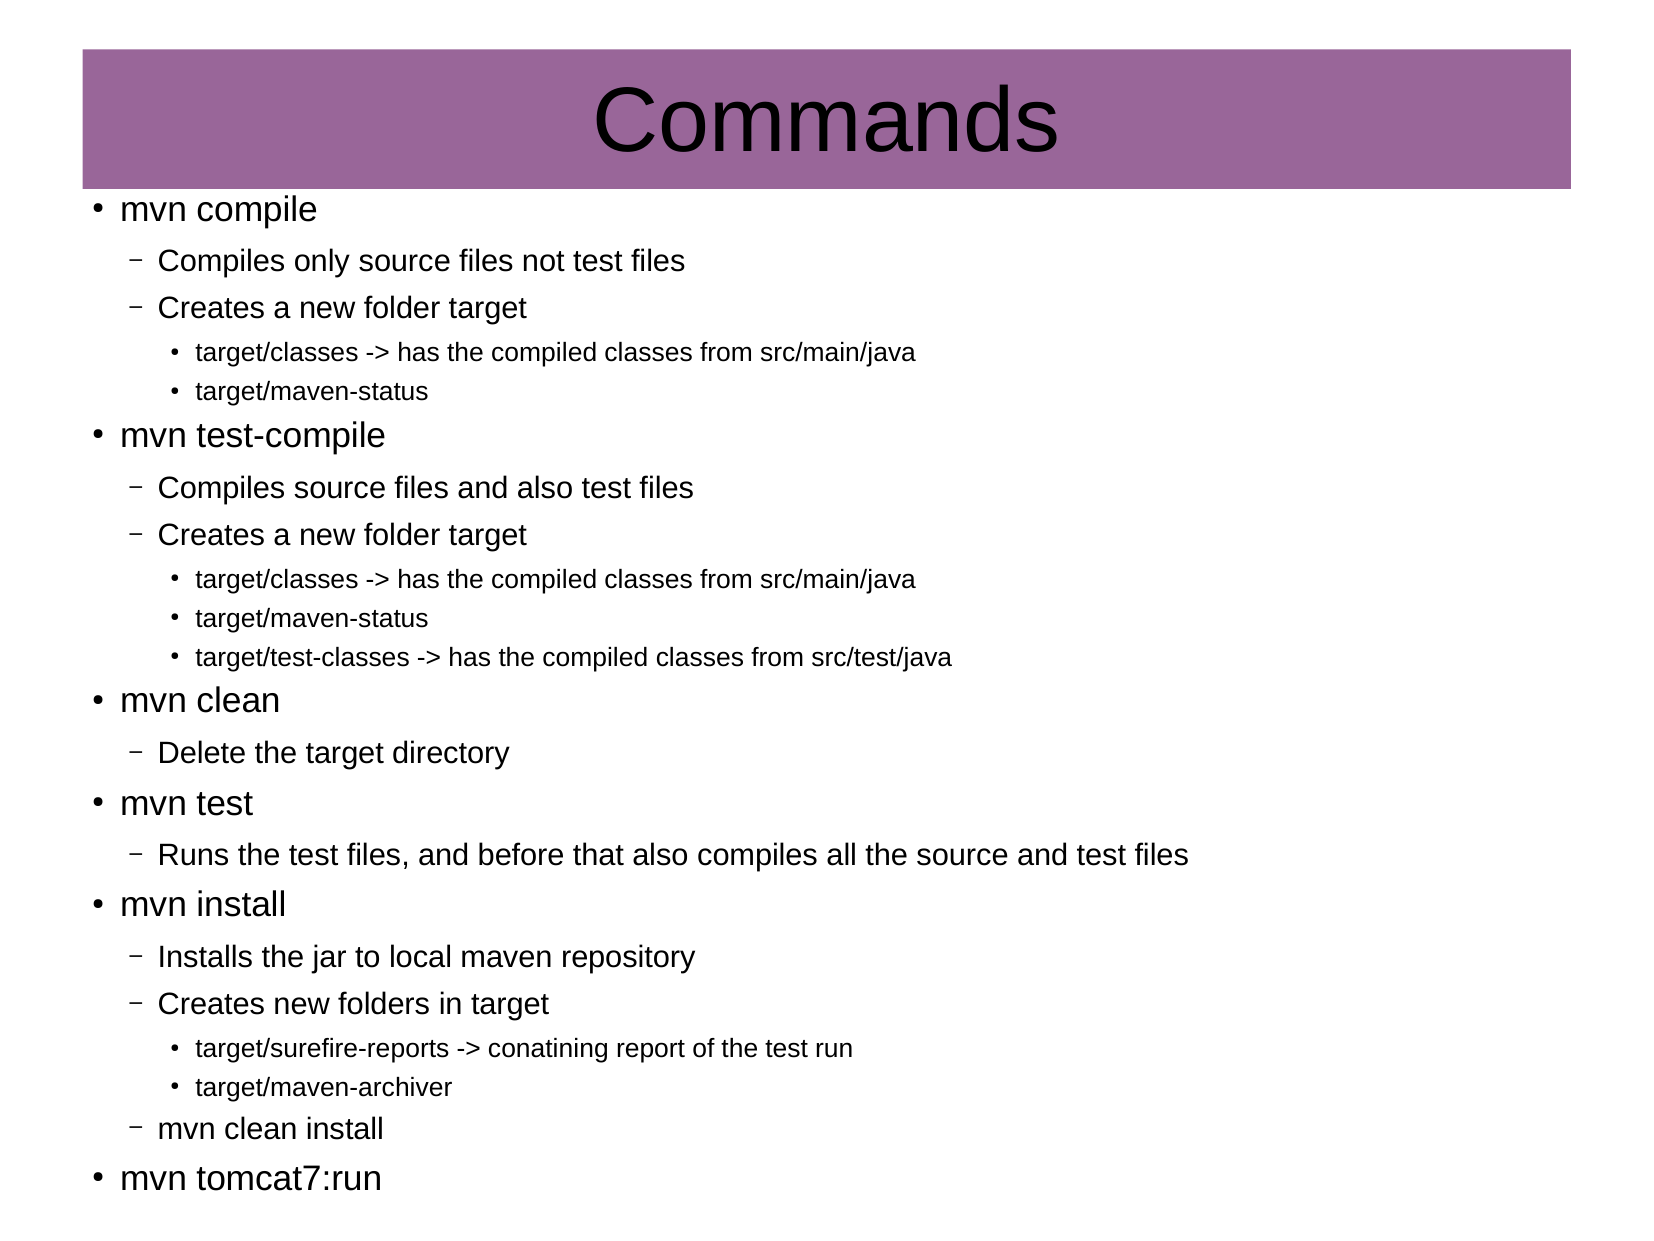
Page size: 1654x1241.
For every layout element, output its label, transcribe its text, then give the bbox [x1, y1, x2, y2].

title Commands [82, 49, 1571, 188]
list mvn compile Compiles only source files not test files Creates a new folder target target/classes -> has the compiled classes from src/main/java target/maven-status mvn test-compile Compiles source files and also test files Creates a new folder target target/classes -> has the compiled classes from src/main/java target/maven-status target/test-classes -> has the compiled classes from src/test/java mvn clean Delete the target directory mvn test Runs the test files, and before that also compiles all the source and test files mvn install Installs the jar to local maven repository Creates new folders in target target/surefire-reports -> conatining report of the test run target/maven-archiver mvn clean install mvn tomcat7:run [82, 188, 1571, 1205]
